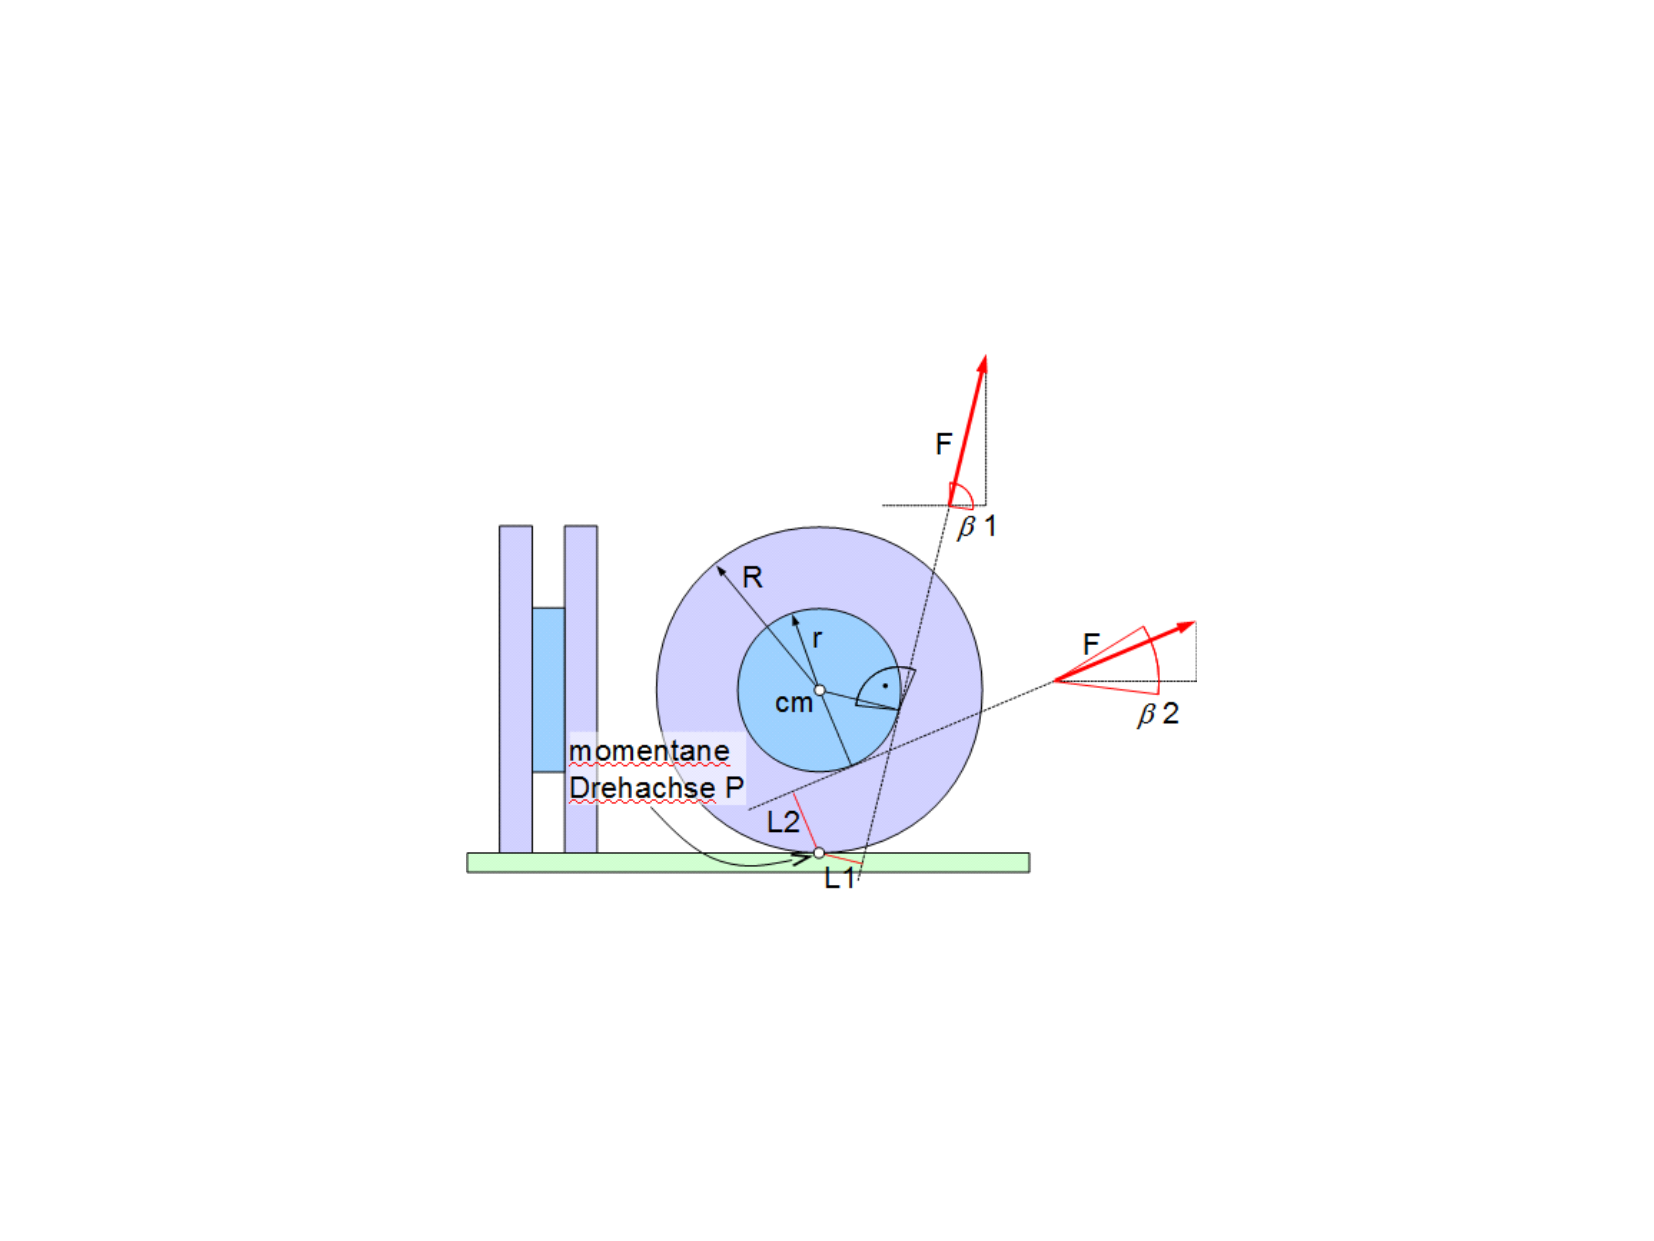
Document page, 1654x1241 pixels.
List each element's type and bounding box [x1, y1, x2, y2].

picture [466, 353, 1197, 894]
